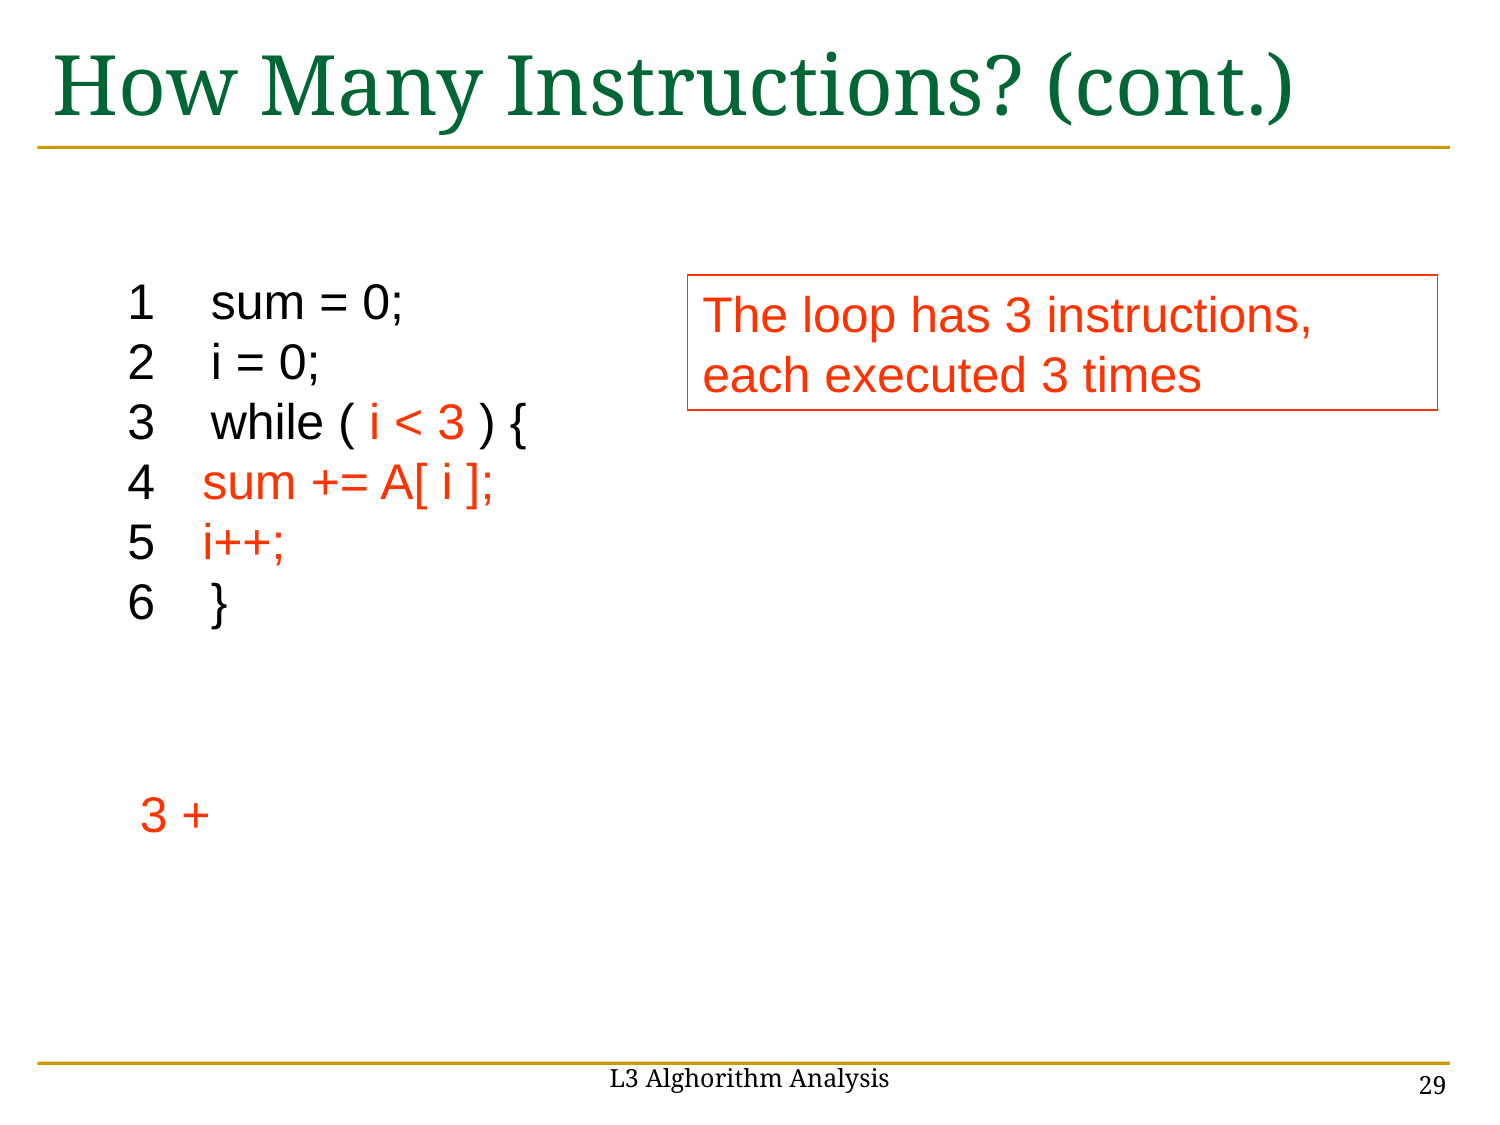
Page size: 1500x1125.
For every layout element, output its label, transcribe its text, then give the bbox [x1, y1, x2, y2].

text_box 3 + [125, 774, 313, 850]
text_box 1 sum = 0; 2 i = 0; 3 while ( i < 3 ) { 4 sum += A[ i ]; 5 i++; 6 } [112, 262, 1388, 638]
slide_number <number> [1111, 1036, 1462, 1112]
title How Many Instructions? (cont.) [37, 24, 1450, 200]
footer L3 Alghorithm Analysis [512, 1025, 988, 1100]
text_box The loop has 3 instructions, each executed 3 times [687, 274, 1438, 410]
